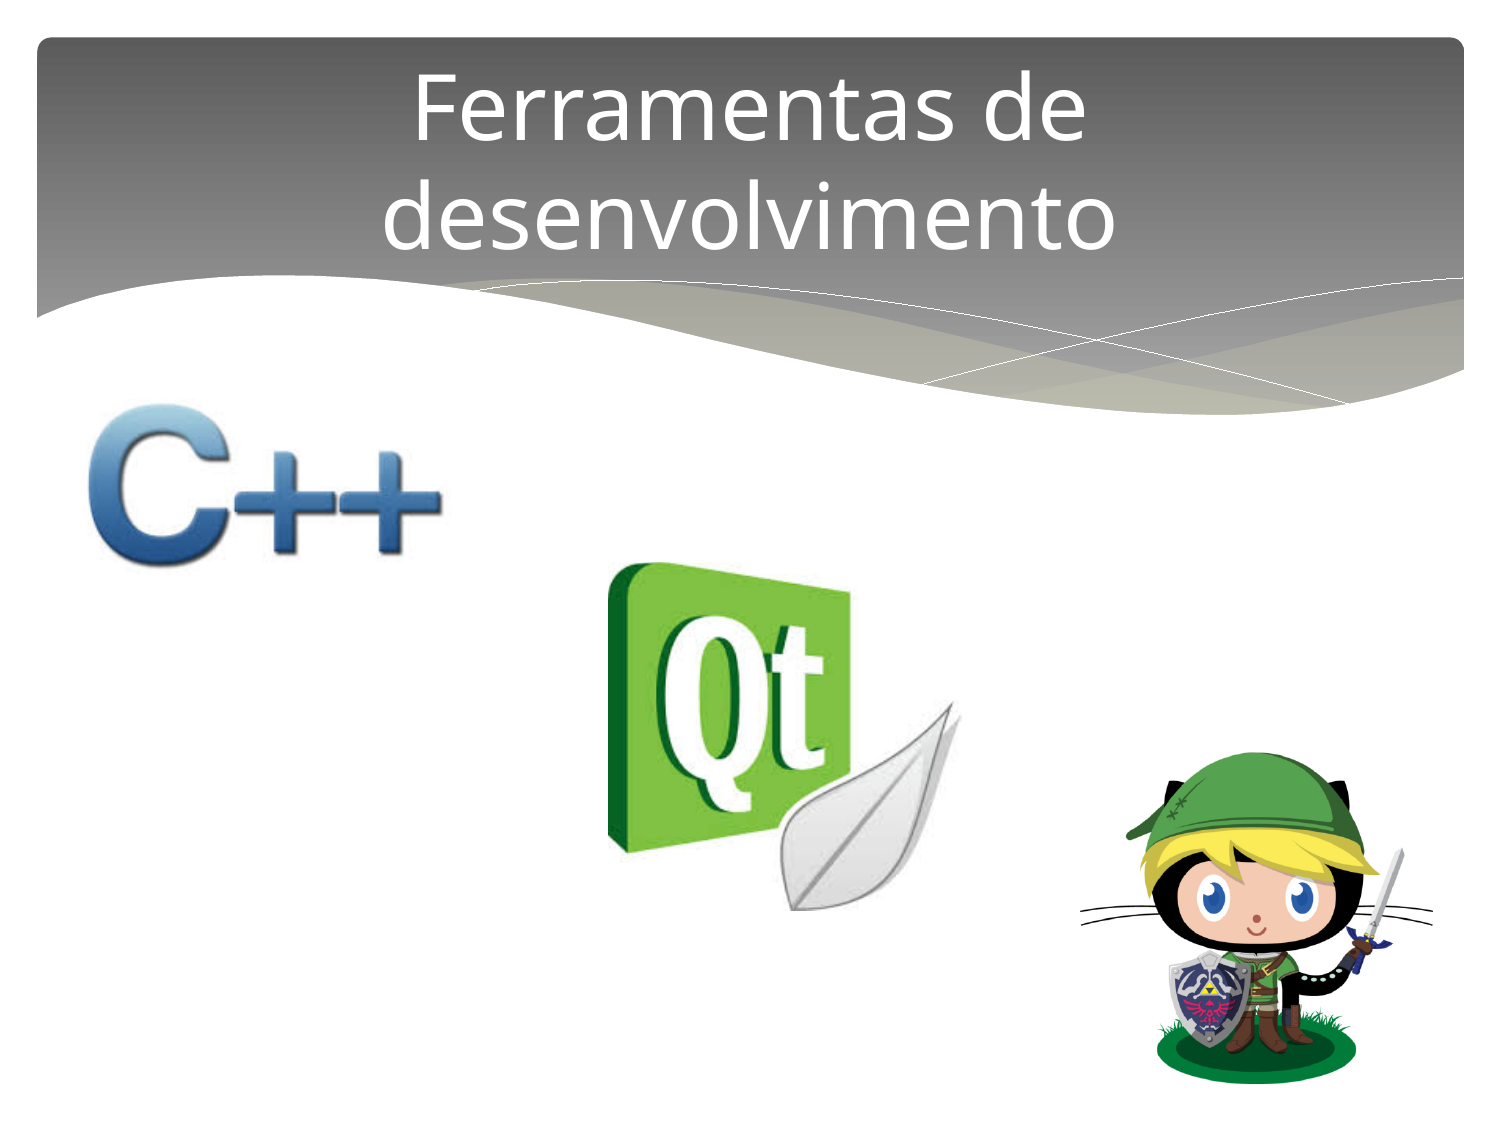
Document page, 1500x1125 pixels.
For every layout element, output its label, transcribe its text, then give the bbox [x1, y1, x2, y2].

picture [608, 562, 962, 911]
picture [50, 349, 481, 636]
title Ferramentas de desenvolvimento [75, 55, 1425, 261]
picture [1080, 742, 1433, 1094]
